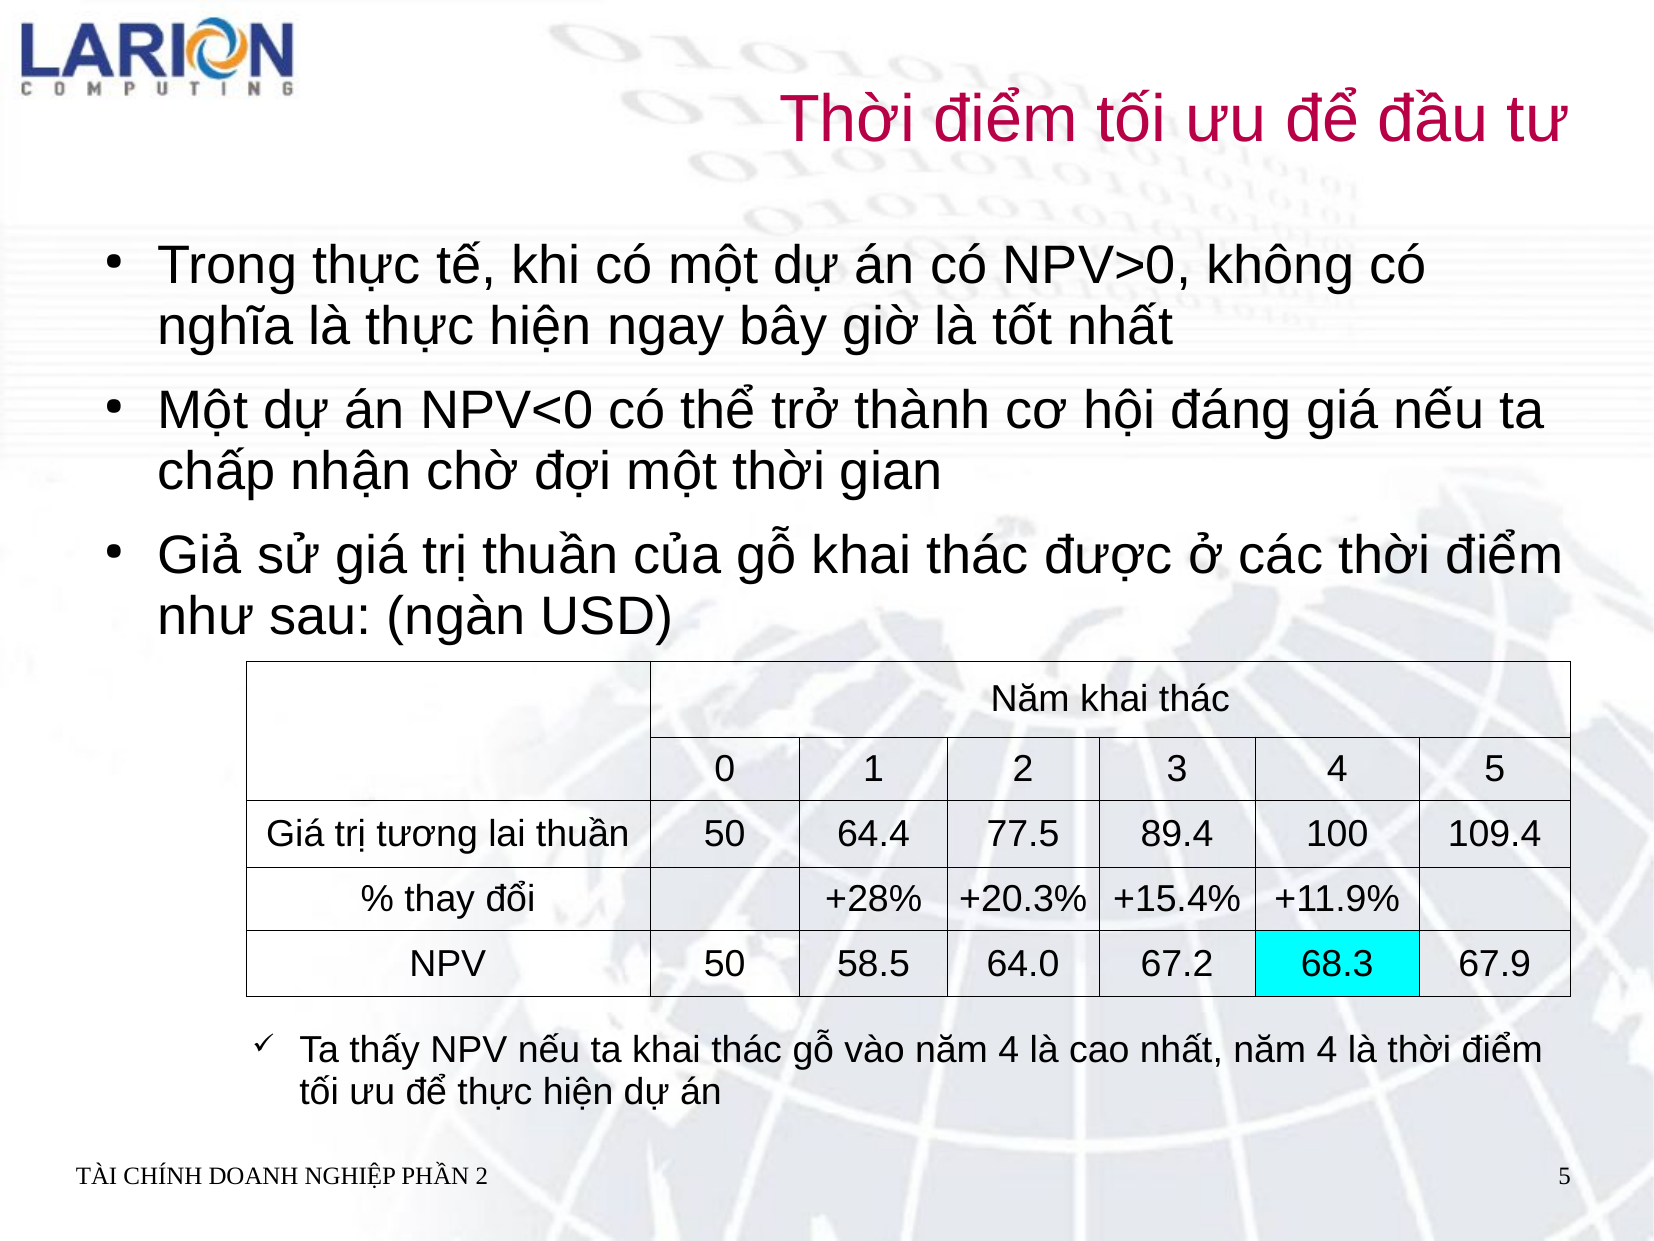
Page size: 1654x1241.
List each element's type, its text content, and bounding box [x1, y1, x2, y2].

table_header Năm khai thác [651, 662, 1570, 737]
table_cell Giá trị tương lai thuần [247, 801, 650, 867]
table_cell 100 [1256, 801, 1419, 867]
table_cell % thay đổi [247, 868, 650, 930]
list Trong thực tế, khi có một dự án có NPV>0, không có nghĩa là thực hiện ngay bây giờ là tốt nhất Một dự án NPV<0 có thể trở thành cơ hội đáng giá nếu ta chấp nhận chờ đợi một thời gian Giả sử giá trị thuần của gỗ khai thác được ở các thời điểm như sau: (ngàn USD) Ta thấy NPV nếu ta khai thác gỗ vào năm 4 là cao nhất, năm 4 là thời điểm tối ưu để thực hiện dự án [86, 234, 1576, 1191]
table_cell 2 [948, 738, 1099, 800]
table_cell 109.4 [1420, 801, 1570, 867]
table_cell [651, 868, 799, 930]
title Thời điểm tối ưu để đầu tư [300, 49, 1571, 188]
table_cell 67.9 [1420, 931, 1570, 996]
table_cell 5 [1420, 738, 1570, 800]
table_cell 1 [800, 738, 947, 800]
table_cell 89.4 [1100, 801, 1255, 867]
picture [0, 0, 1654, 1241]
table_cell +15.4% [1100, 868, 1255, 930]
table_cell 67.2 [1100, 931, 1255, 996]
table_cell NPV [247, 931, 650, 996]
table_cell 3 [1100, 738, 1255, 800]
table_cell 64.4 [800, 801, 947, 867]
table_cell +11.9% [1256, 868, 1419, 930]
table_cell 4 [1256, 738, 1419, 800]
table_cell 77.5 [948, 801, 1099, 867]
table_cell 58.5 [800, 931, 947, 996]
table_cell 0 [651, 738, 799, 800]
table_cell 68.3 [1256, 931, 1419, 996]
table_cell 50 [651, 801, 799, 867]
table_cell +28% [800, 868, 947, 930]
table_cell [1420, 868, 1570, 930]
table_header [247, 662, 650, 800]
table_cell 64.0 [948, 931, 1099, 996]
table_cell 50 [651, 931, 799, 996]
table_cell +20.3% [948, 868, 1099, 930]
